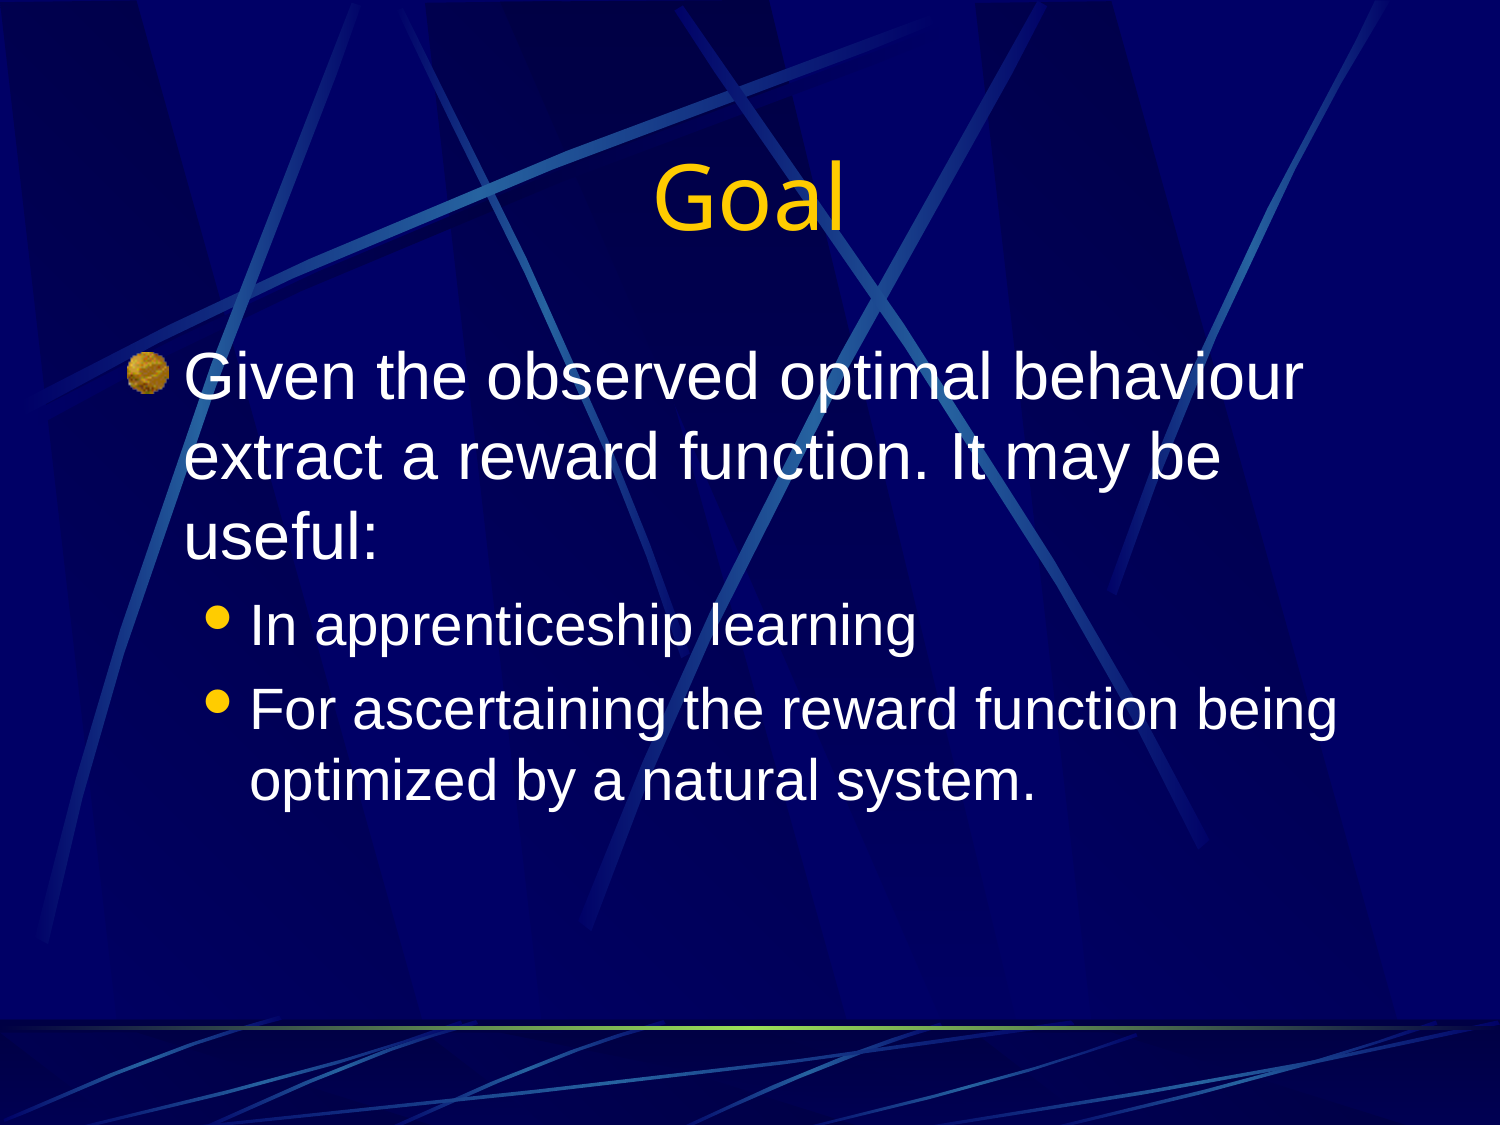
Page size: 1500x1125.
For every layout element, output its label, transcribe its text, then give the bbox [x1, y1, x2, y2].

list Given the observed optimal behaviour extract a reward function. It may be useful: In apprenticeship learning For ascertaining the reward function being optimized by a natural system. [112, 324, 1388, 1000]
title Goal [112, 131, 1388, 257]
